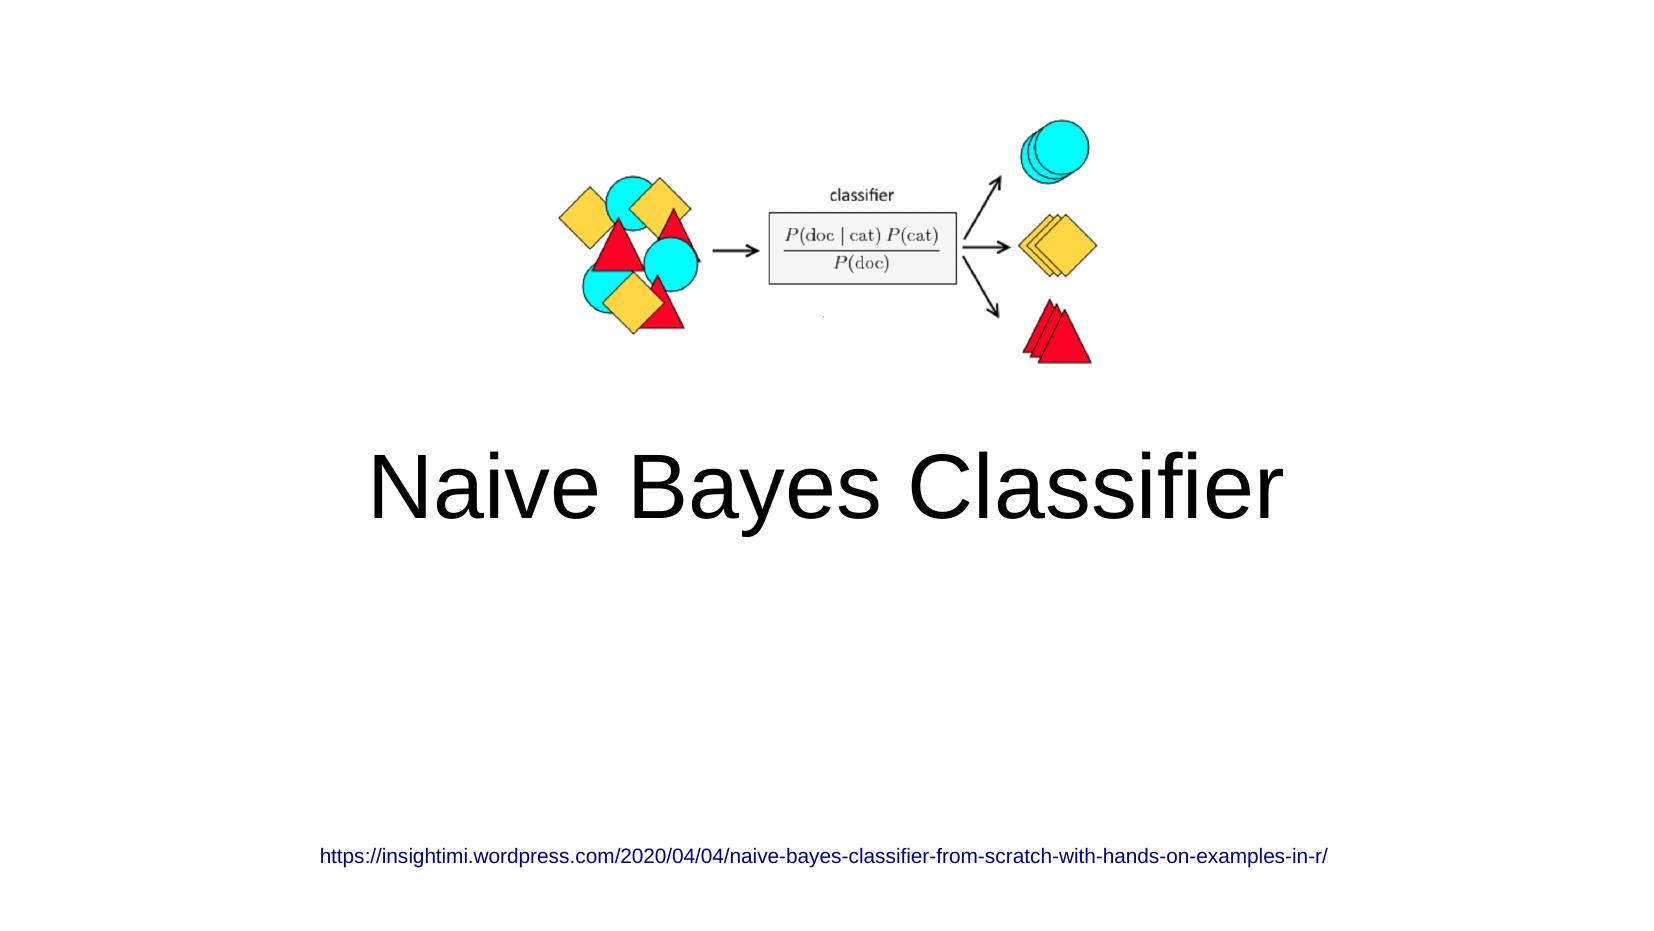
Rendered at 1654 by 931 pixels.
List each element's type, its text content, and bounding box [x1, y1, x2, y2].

text_box https://insightimi.wordpress.com/2020/04/04/naive-bayes-classifier-from-scratch-with-hands-on-examples-in-r/ [281, 837, 1372, 895]
subtitle Naive Bayes Classifier [82, 217, 1571, 758]
picture [553, 111, 1100, 376]
